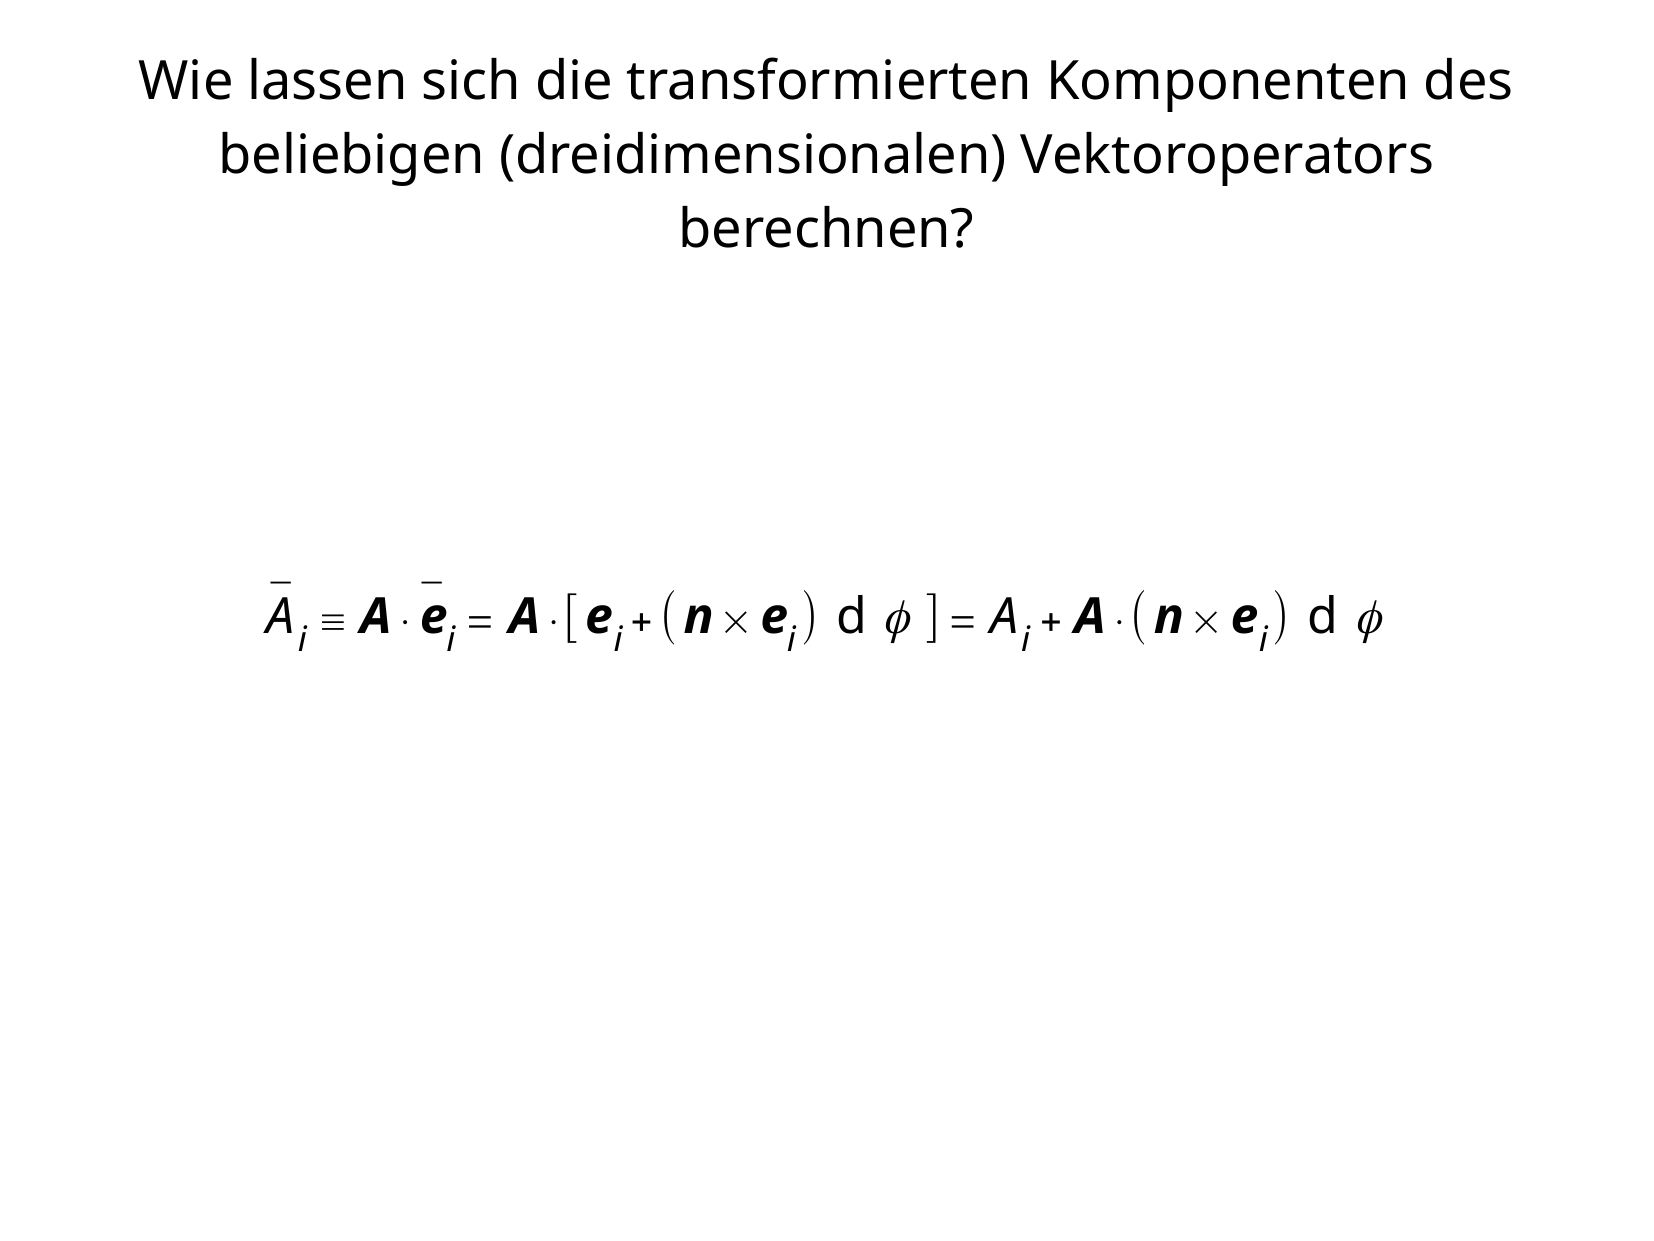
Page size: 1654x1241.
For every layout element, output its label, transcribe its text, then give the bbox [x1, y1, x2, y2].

chart [257, 579, 1397, 661]
title Wie lassen sich die transformierten Komponenten des beliebigen (dreidimensionalen) Vektoroperators berechnen? [82, 49, 1571, 257]
